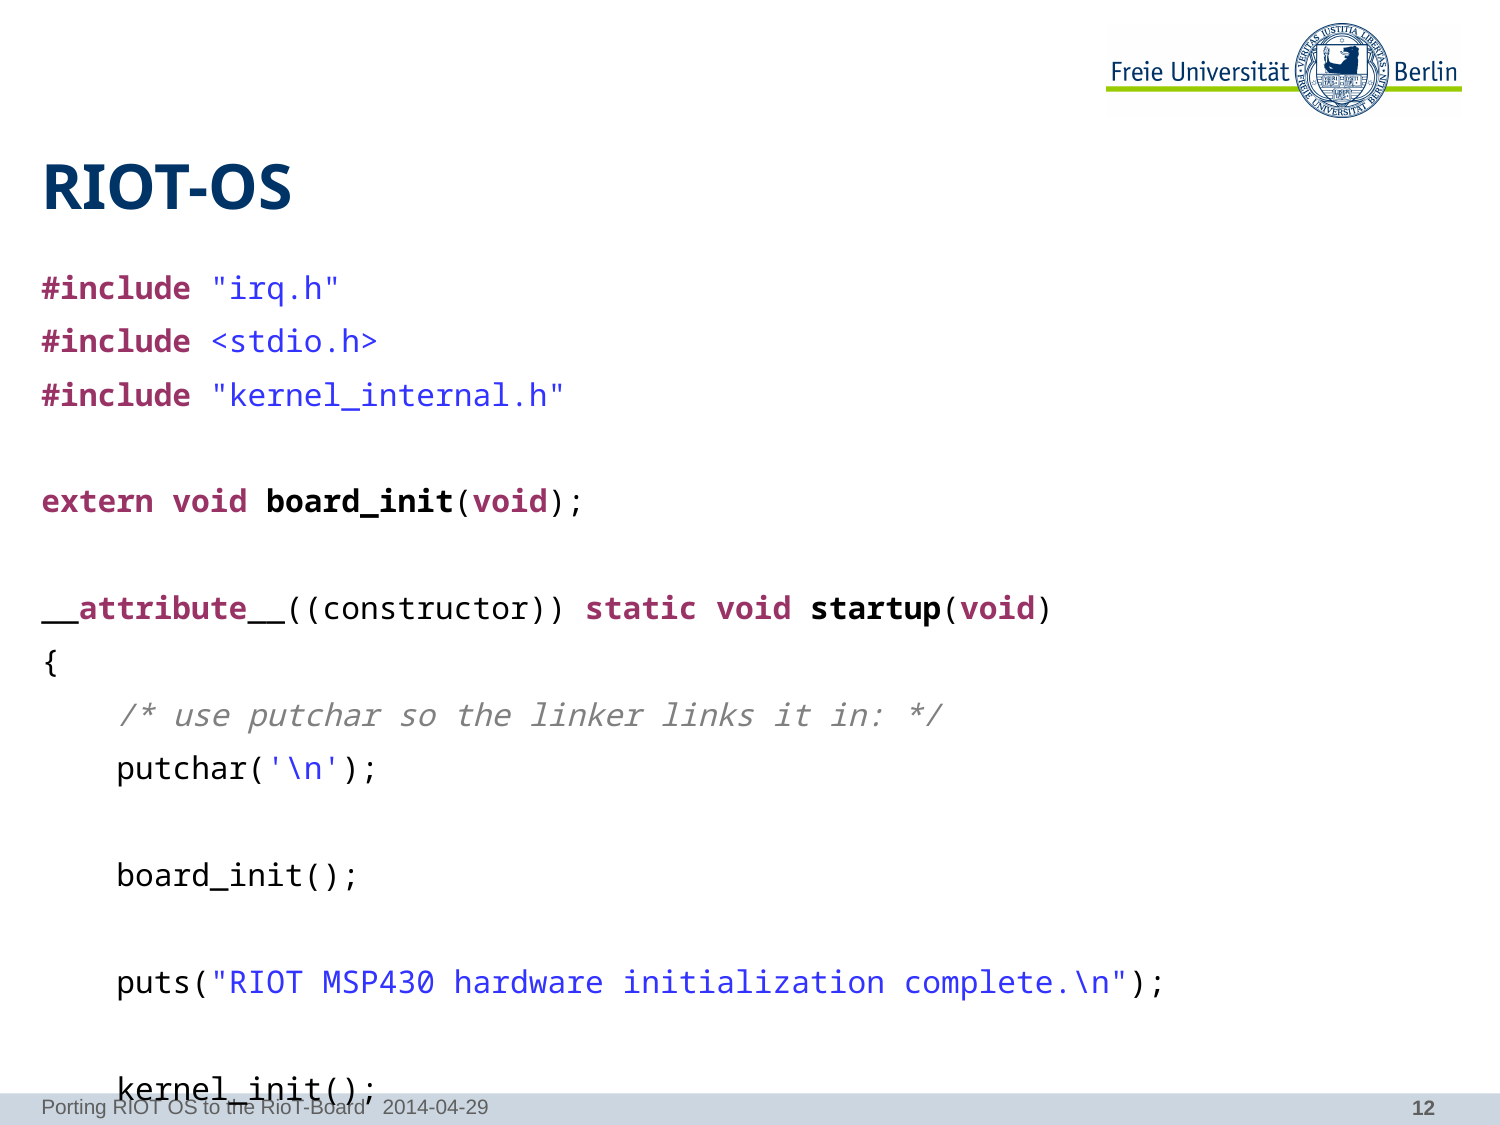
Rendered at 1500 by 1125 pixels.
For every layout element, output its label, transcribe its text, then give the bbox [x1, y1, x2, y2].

title RIOT-OS [41, 148, 1460, 222]
picture [1106, 23, 1462, 118]
list #include "irq.h" #include <stdio.h> #include "kernel_internal.h" extern void board_init(void); __attribute__((constructor)) static void startup(void) { /* use putchar so the linker links it in: */ putchar('\n'); board_init(); puts("RIOT MSP430 hardware initialization complete.\n"); kernel_init(); } [41, 265, 1460, 1040]
